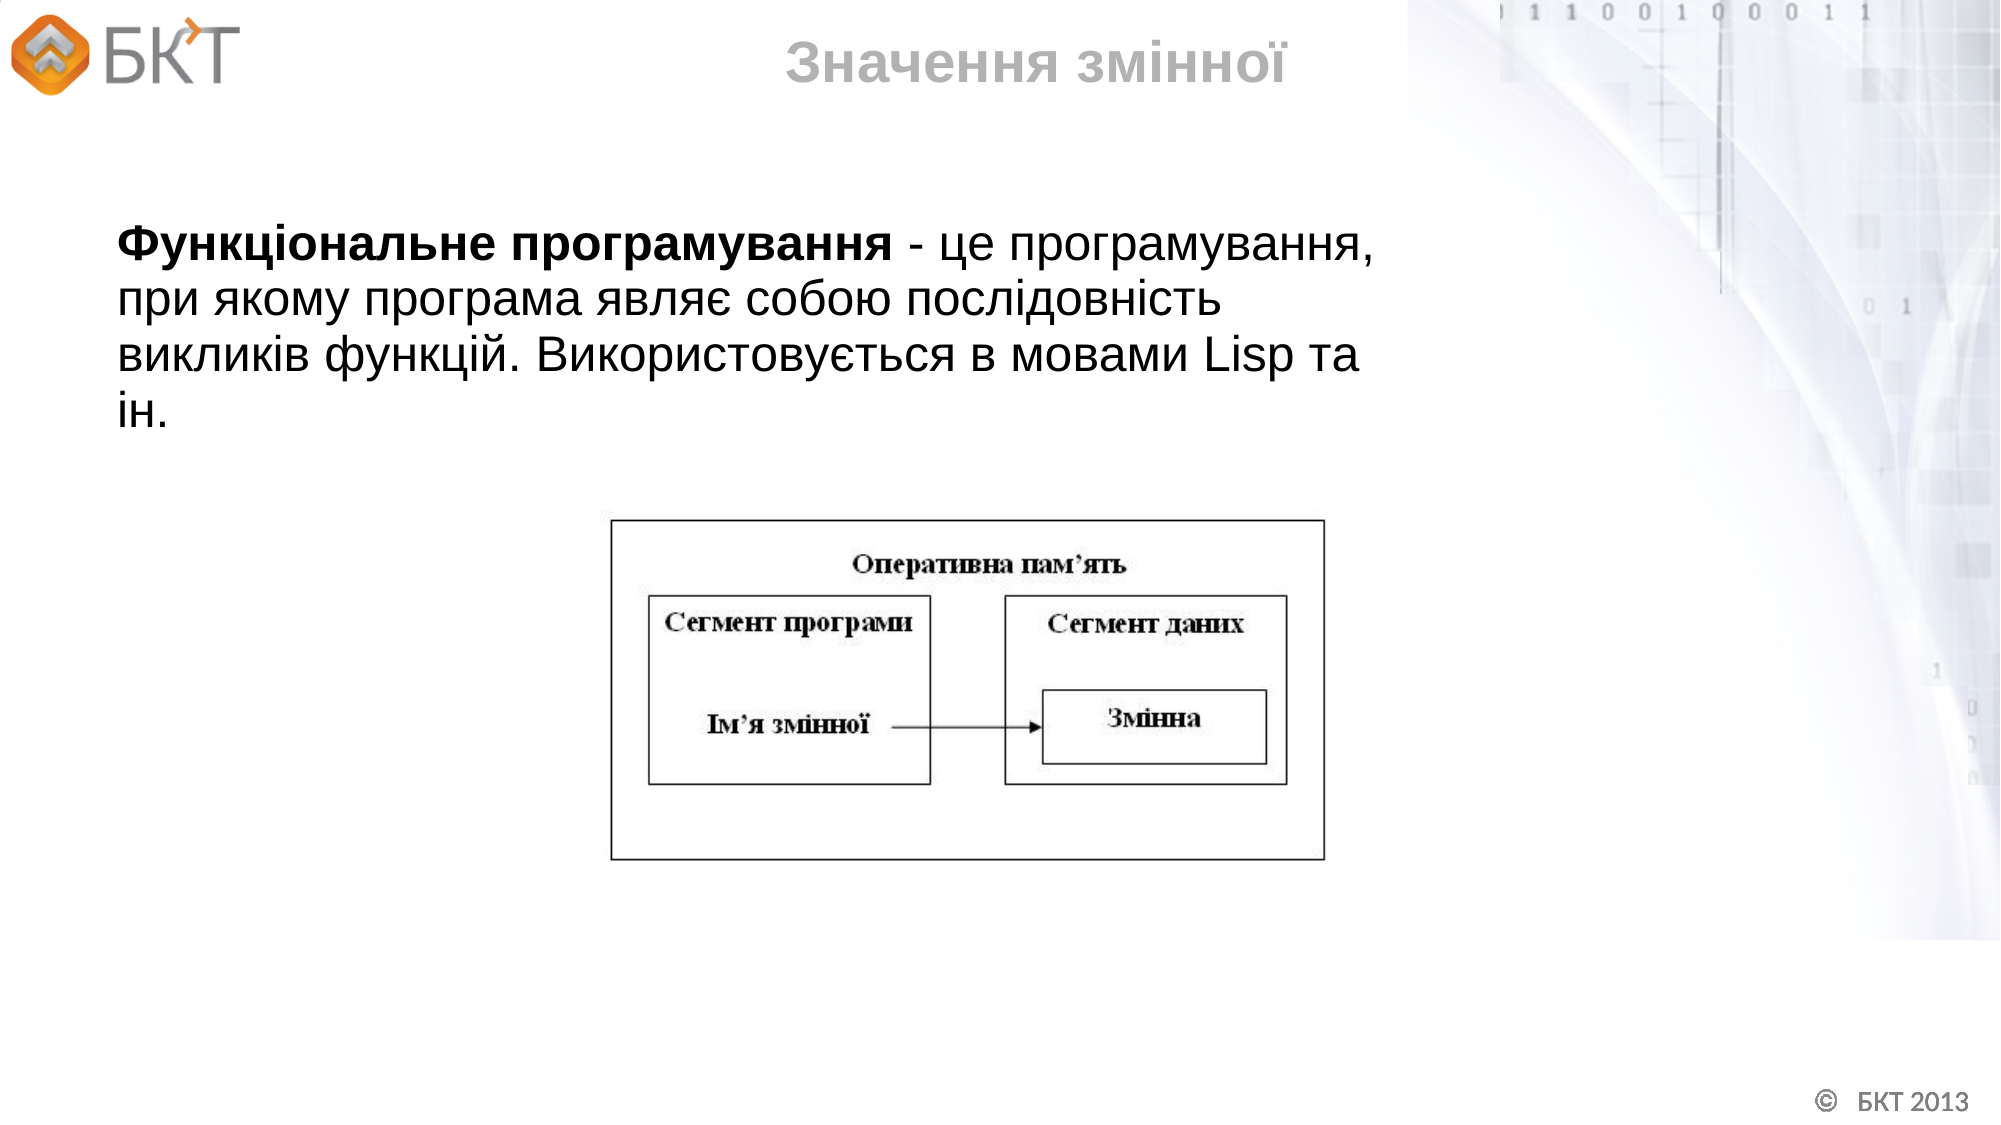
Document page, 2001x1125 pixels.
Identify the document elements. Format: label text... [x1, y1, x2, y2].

text_box Значення змінної [551, 18, 1522, 109]
picture [600, 0, 2000, 1125]
text_box Функціональне програмування - це програмування, при якому програма являє собою послідовність викликів функцій. Використовується в мовами Lisp та ін. [102, 208, 1390, 493]
picture [4, 9, 250, 97]
